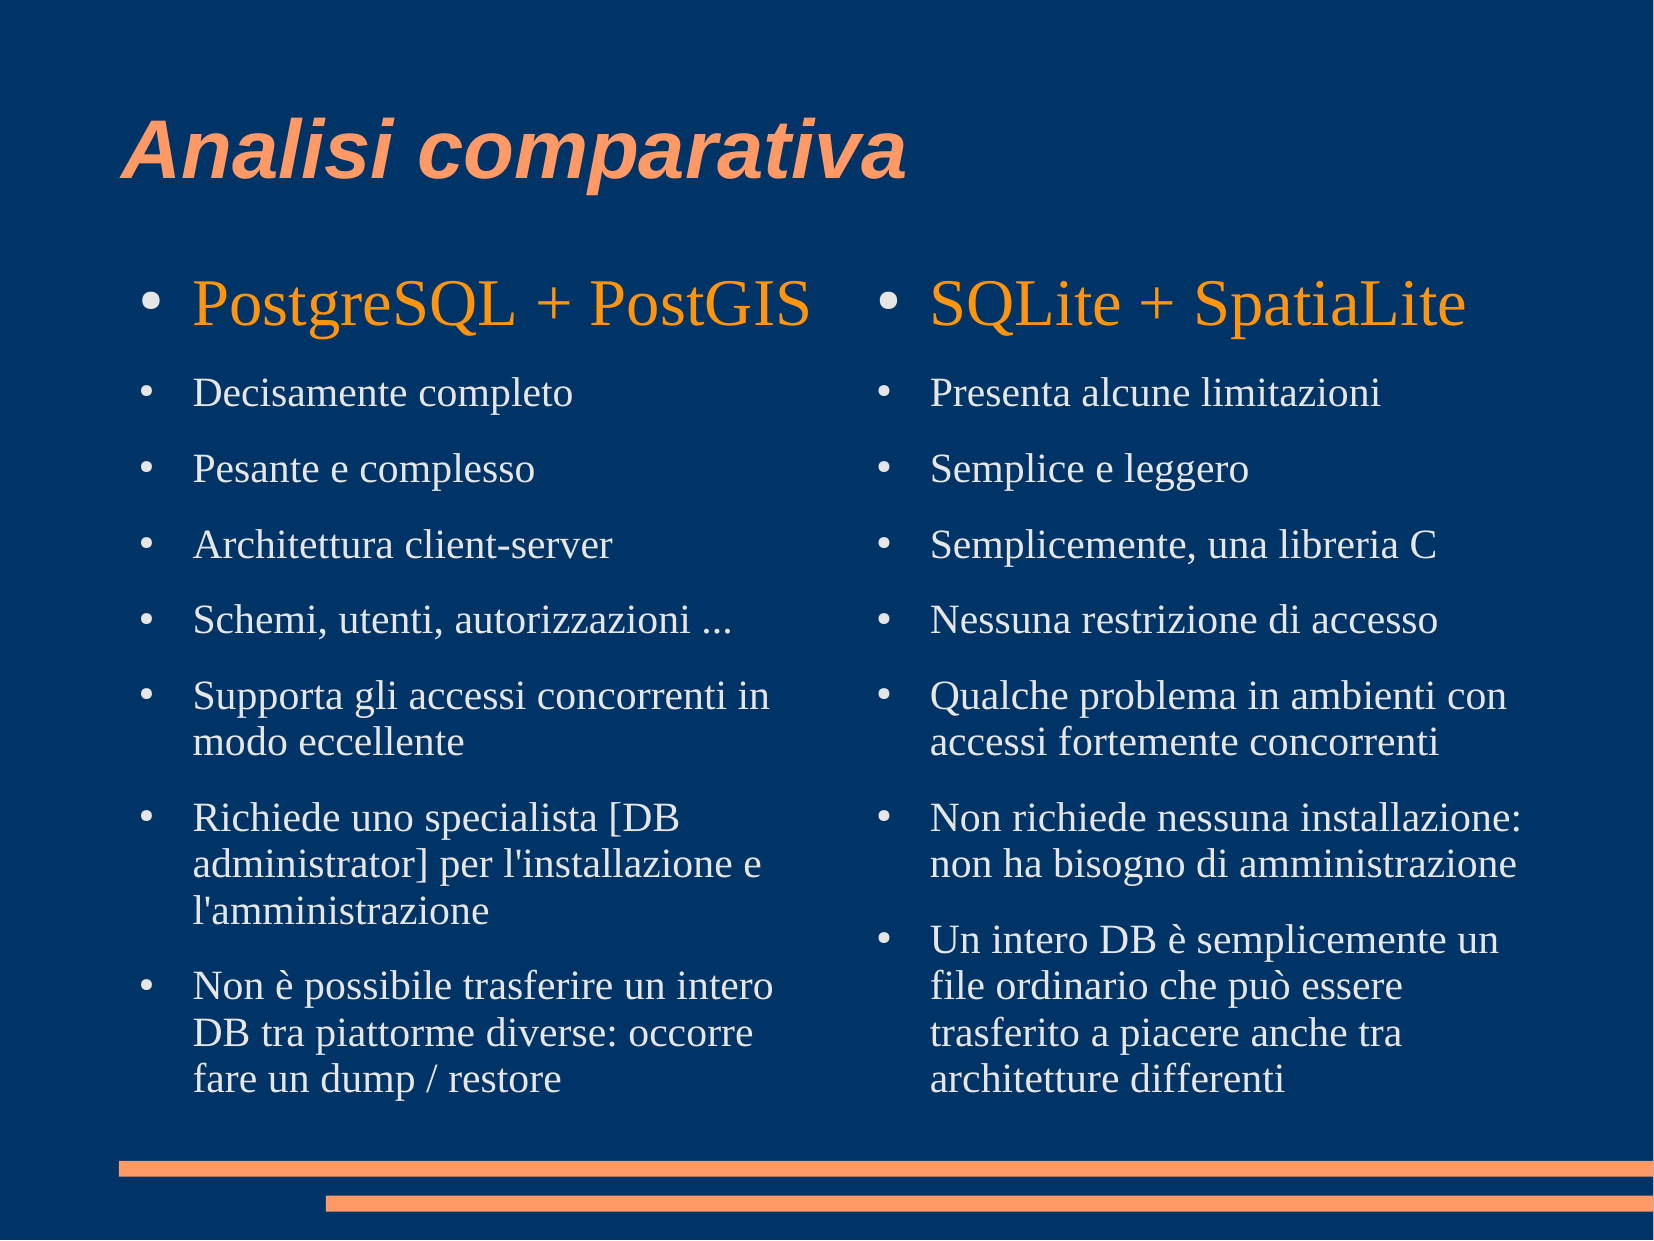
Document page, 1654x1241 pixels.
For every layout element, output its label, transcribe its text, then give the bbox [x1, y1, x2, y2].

list PostgreSQL + PostGIS Decisamente completo Pesante e complesso Architettura client-server Schemi, utenti, autorizzazioni ... Supporta gli accessi concorrenti in modo eccellente Richiede uno specialista [DB administrator] per l'installazione e l'amministrazione Non è possibile trasferire un intero DB tra piattorme diverse: occorre fare un dump / restore [121, 265, 824, 1197]
title Analisi comparativa [121, 46, 1534, 254]
list SQLite + SpatiaLite Presenta alcune limitazioni Semplice e leggero Semplicemente, una libreria C Nessuna restrizione di accesso Qualche problema in ambienti con accessi fortemente concorrenti Non richiede nessuna installazione: non ha bisogno di amministrazione Un intero DB è semplicemente un file ordinario che può essere trasferito a piacere anche tra architetture differenti [858, 265, 1562, 1118]
